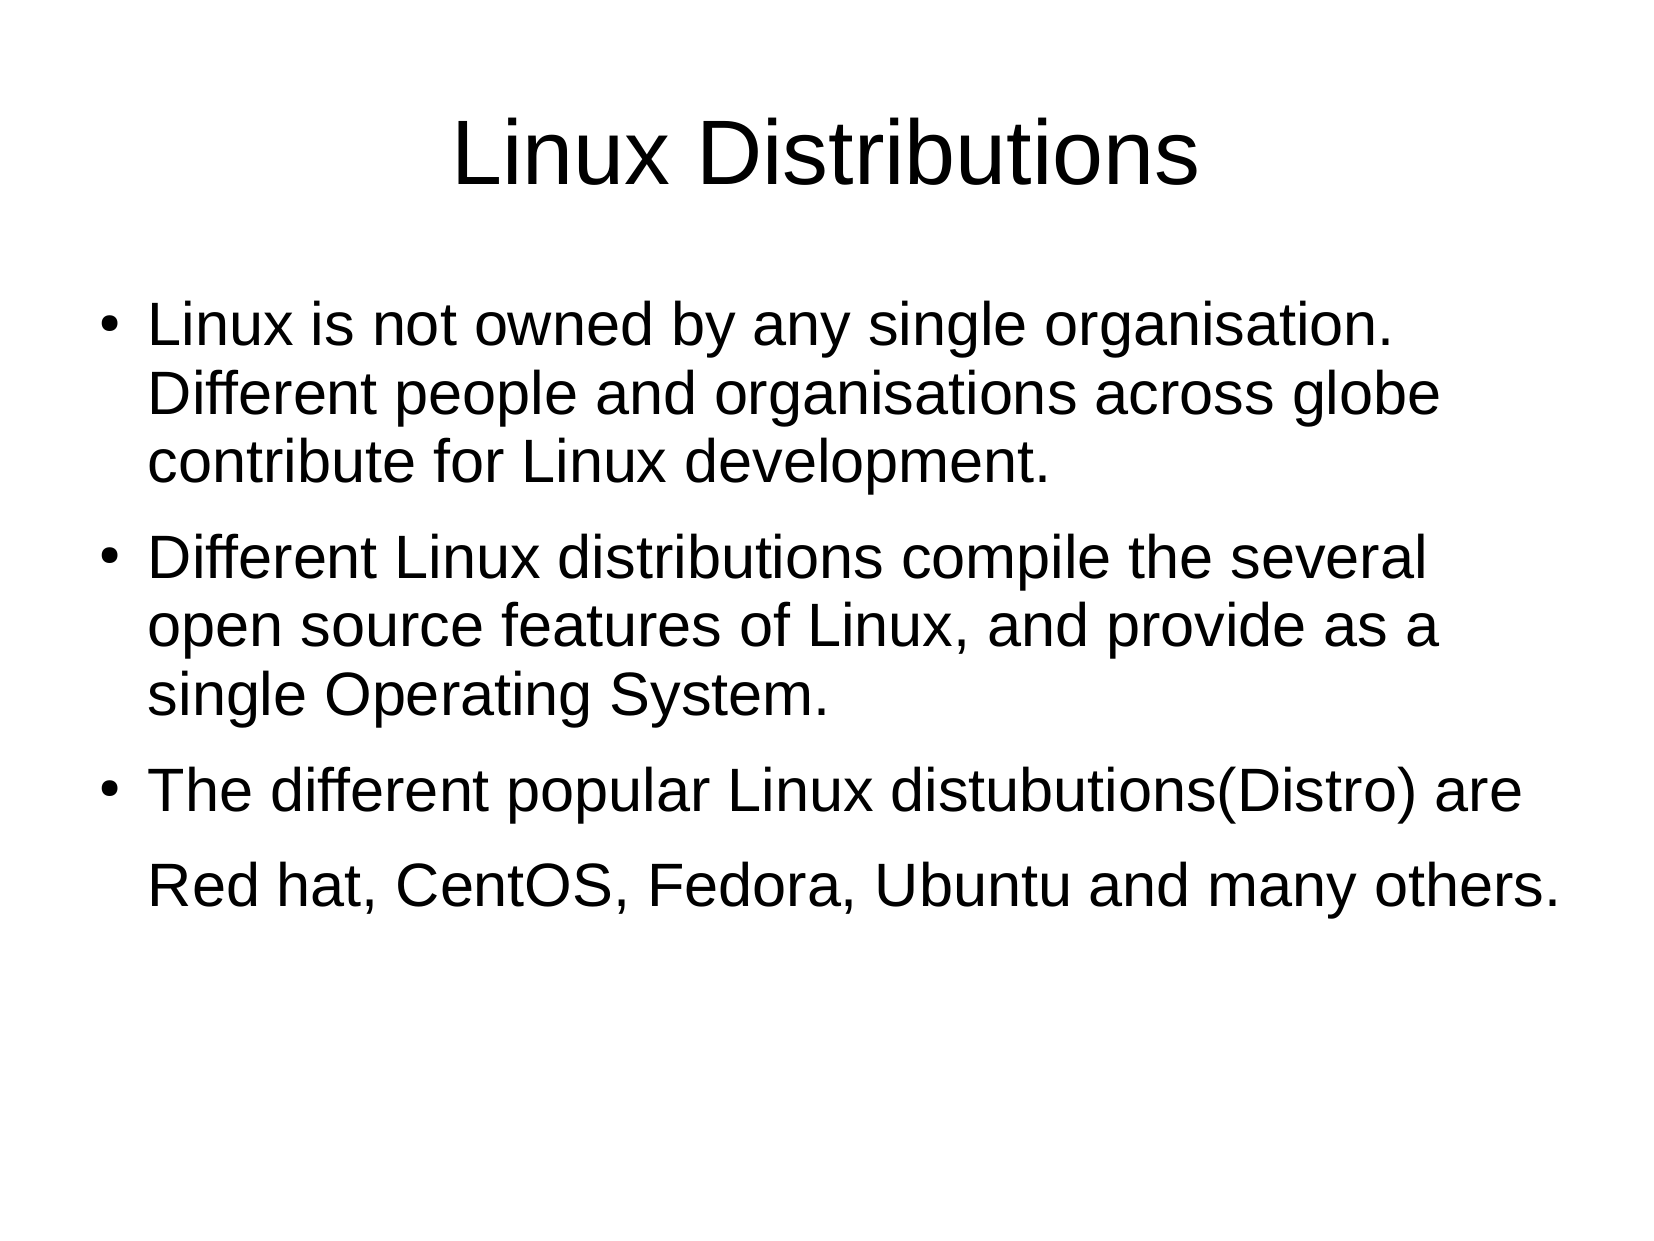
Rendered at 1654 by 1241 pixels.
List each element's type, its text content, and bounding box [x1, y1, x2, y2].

title Linux Distributions [82, 49, 1571, 257]
list Linux is not owned by any single organisation. Different people and organisations across globe contribute for Linux development. Different Linux distributions compile the several open source features of Linux, and provide as a single Operating System. The different popular Linux distubutions(Distro) are Red hat, CentOS, Fedora, Ubuntu and many others. [82, 290, 1571, 1010]
